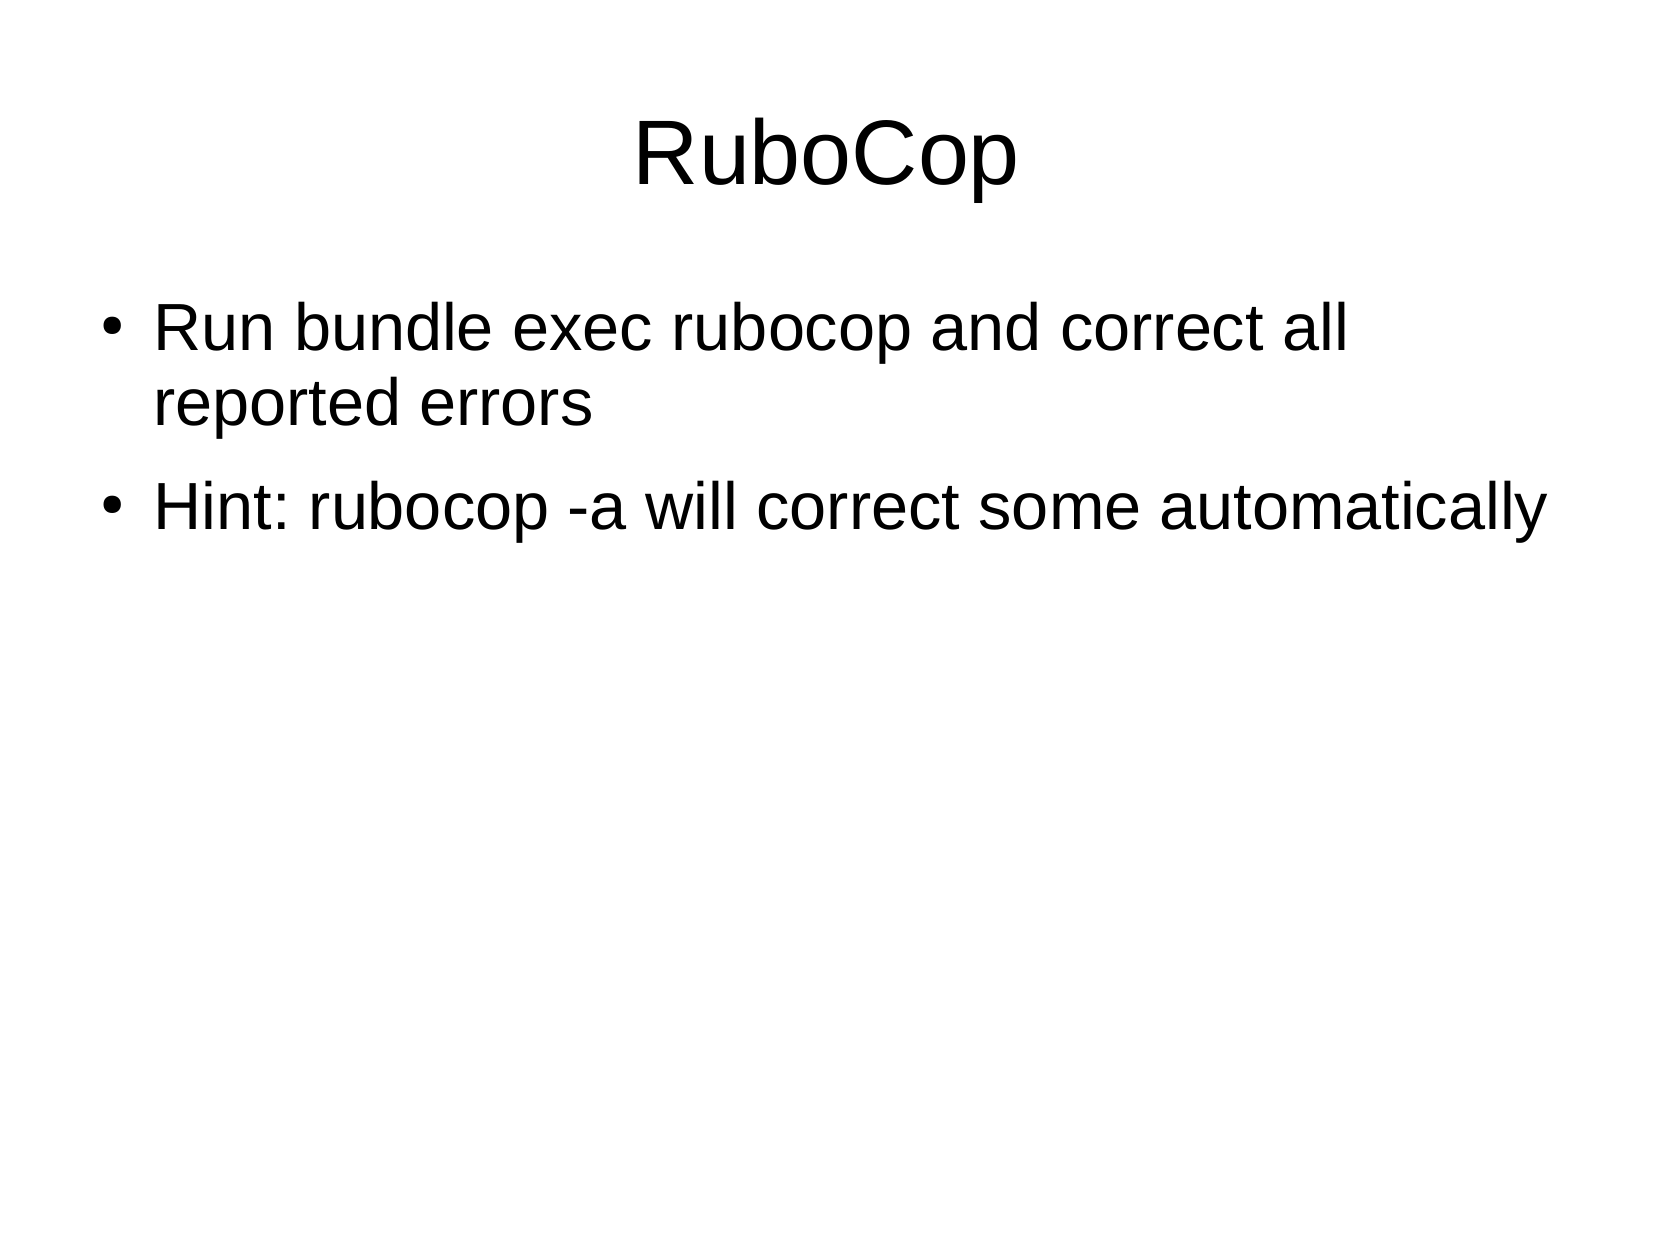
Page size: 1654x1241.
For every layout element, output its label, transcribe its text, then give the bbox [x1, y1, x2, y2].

title RuboCop [82, 49, 1571, 257]
list Run bundle exec rubocop and correct all reported errors Hint: rubocop -a will correct some automatically [82, 290, 1571, 1010]
